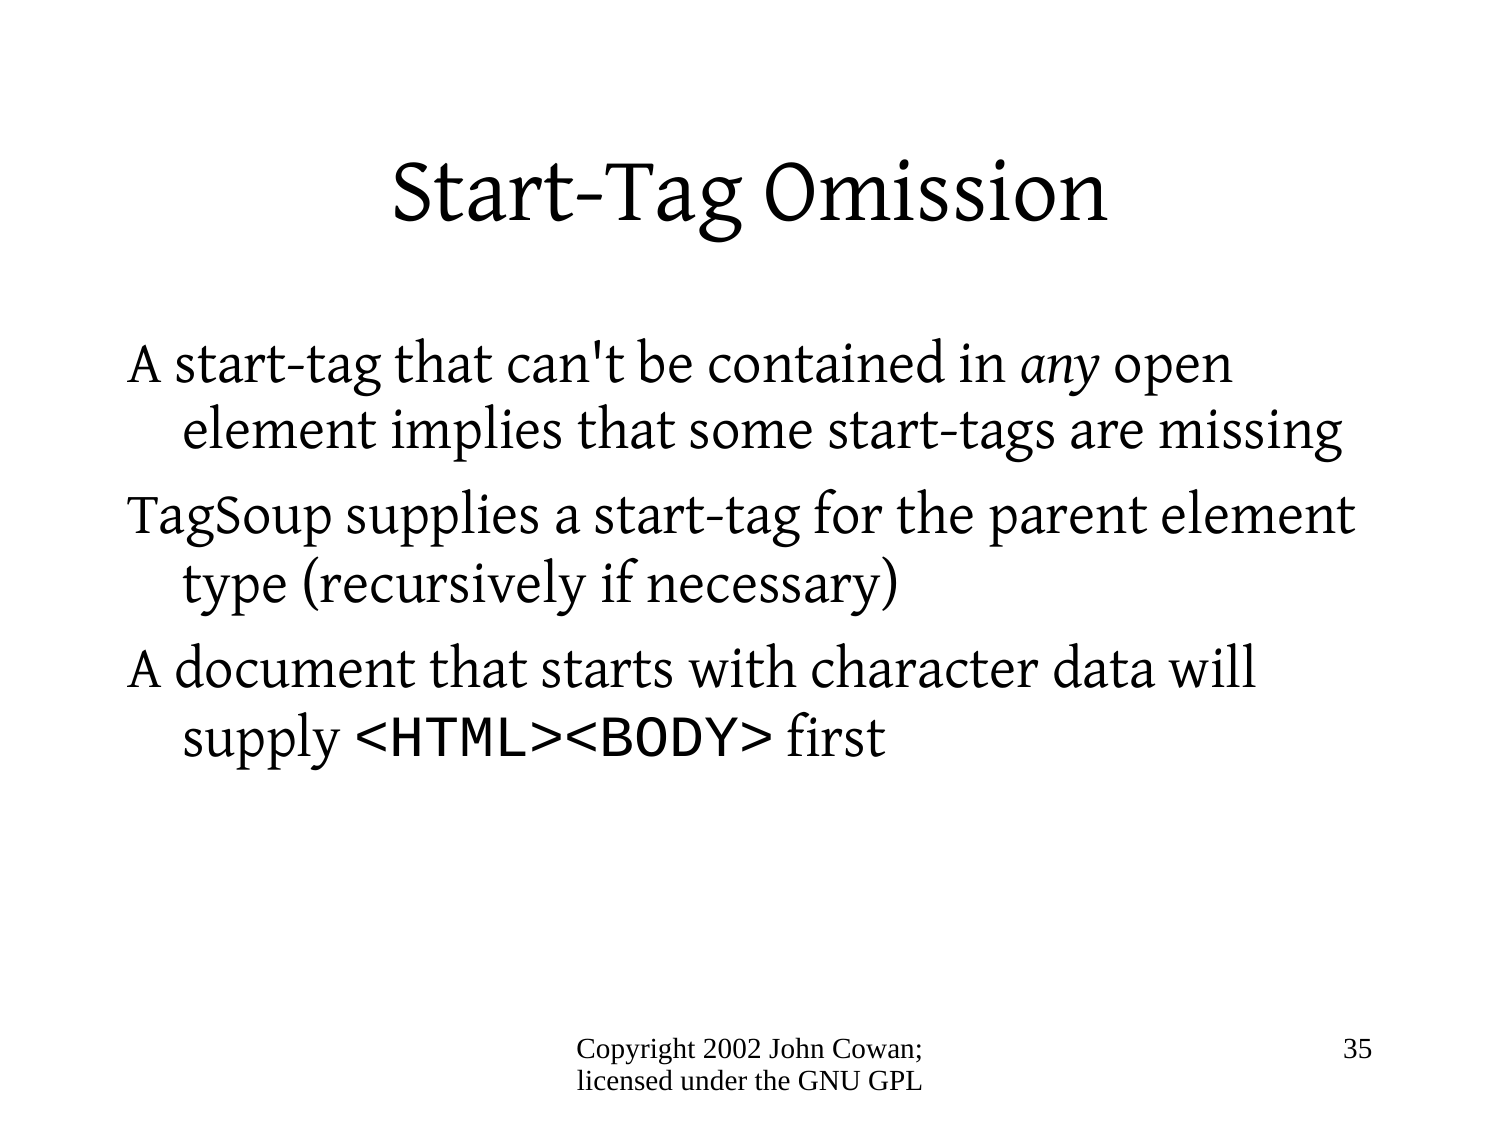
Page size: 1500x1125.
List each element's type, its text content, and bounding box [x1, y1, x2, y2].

text_box Copyright 2002 John Cowan; licensed under the GNU GPL [512, 1025, 988, 1107]
list A start-tag that can't be contained in any open element implies that some start-tags are missing TagSoup supplies a start-tag for the parent element type (recursively if necessary) A document that starts with character data will supply <HTML><BODY> first [112, 324, 1388, 1000]
title Start-Tag Omission [112, 99, 1388, 288]
text_box 35 [1074, 1025, 1388, 1074]
